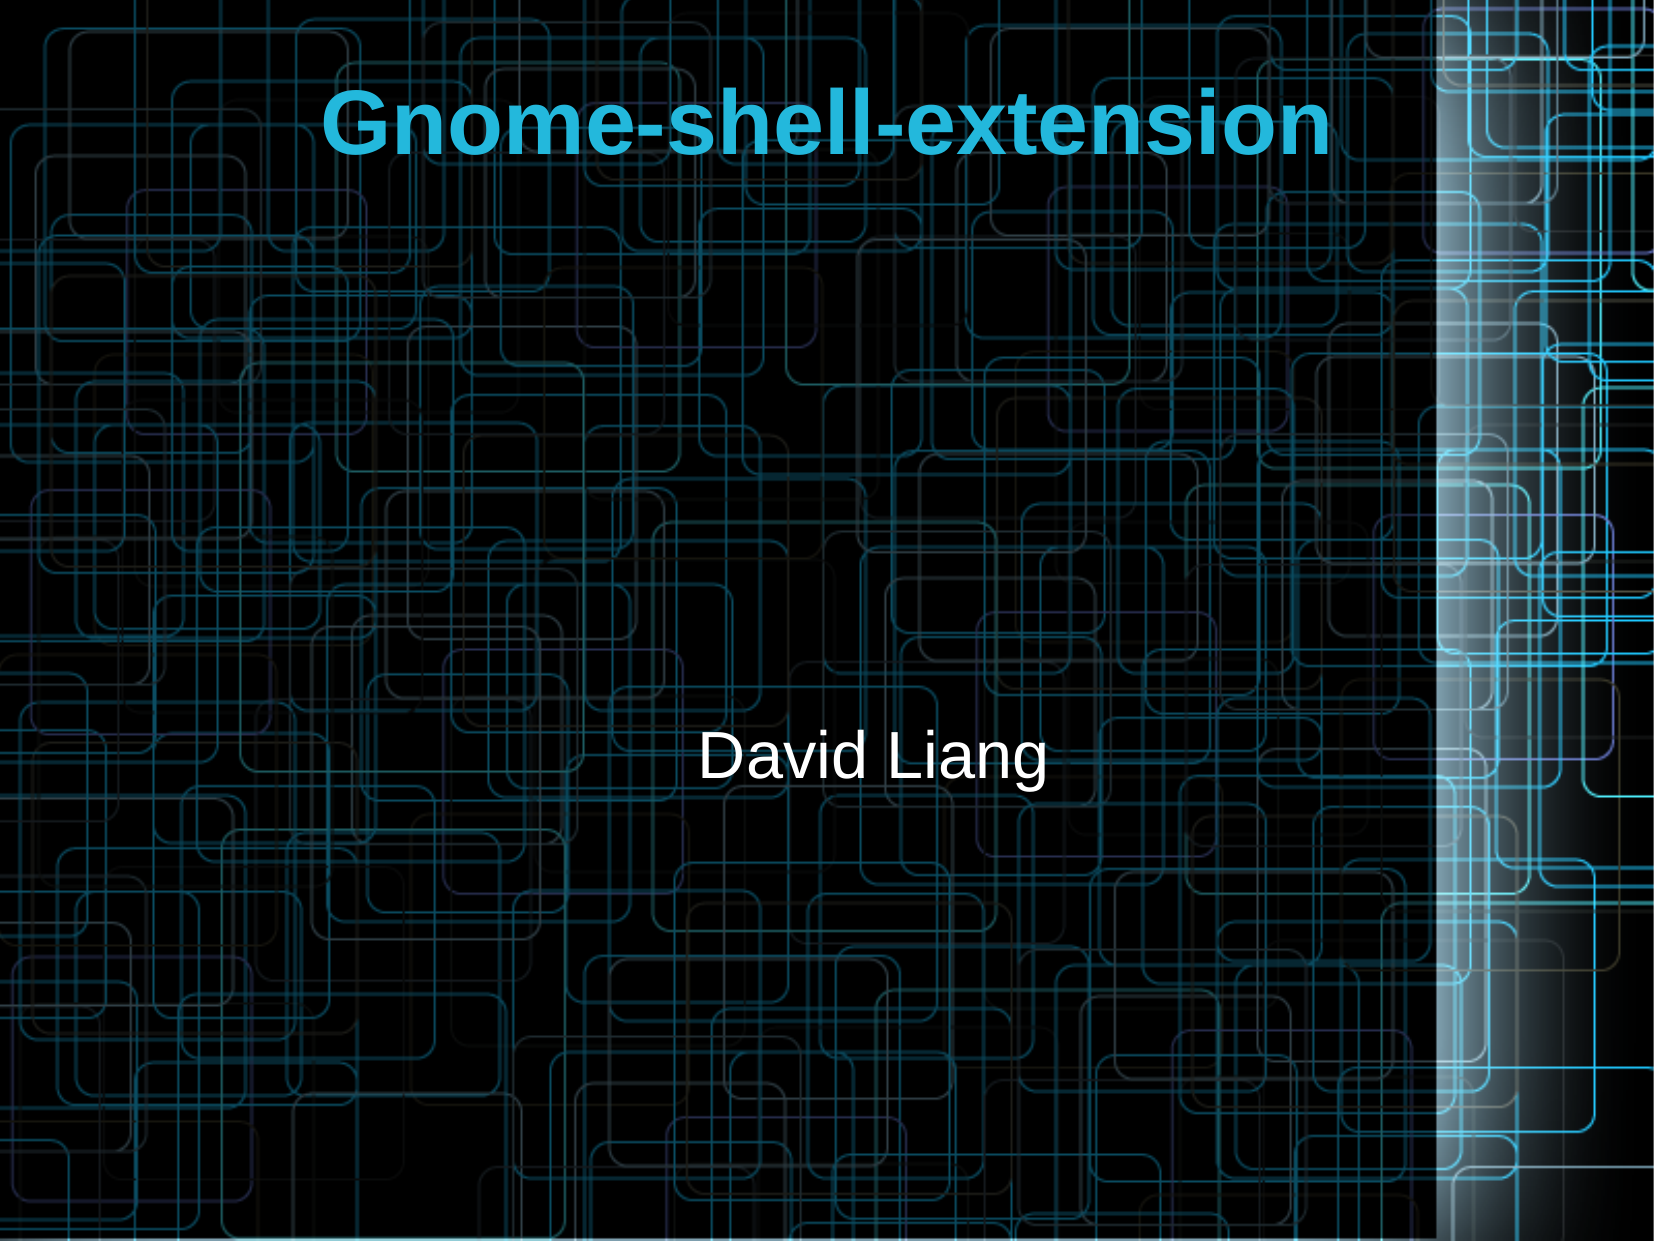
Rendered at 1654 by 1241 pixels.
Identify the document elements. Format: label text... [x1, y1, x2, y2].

picture [0, 0, 1654, 1241]
title Gnome-shell-extension [121, 19, 1534, 227]
subtitle David Liang [178, 364, 1570, 1147]
